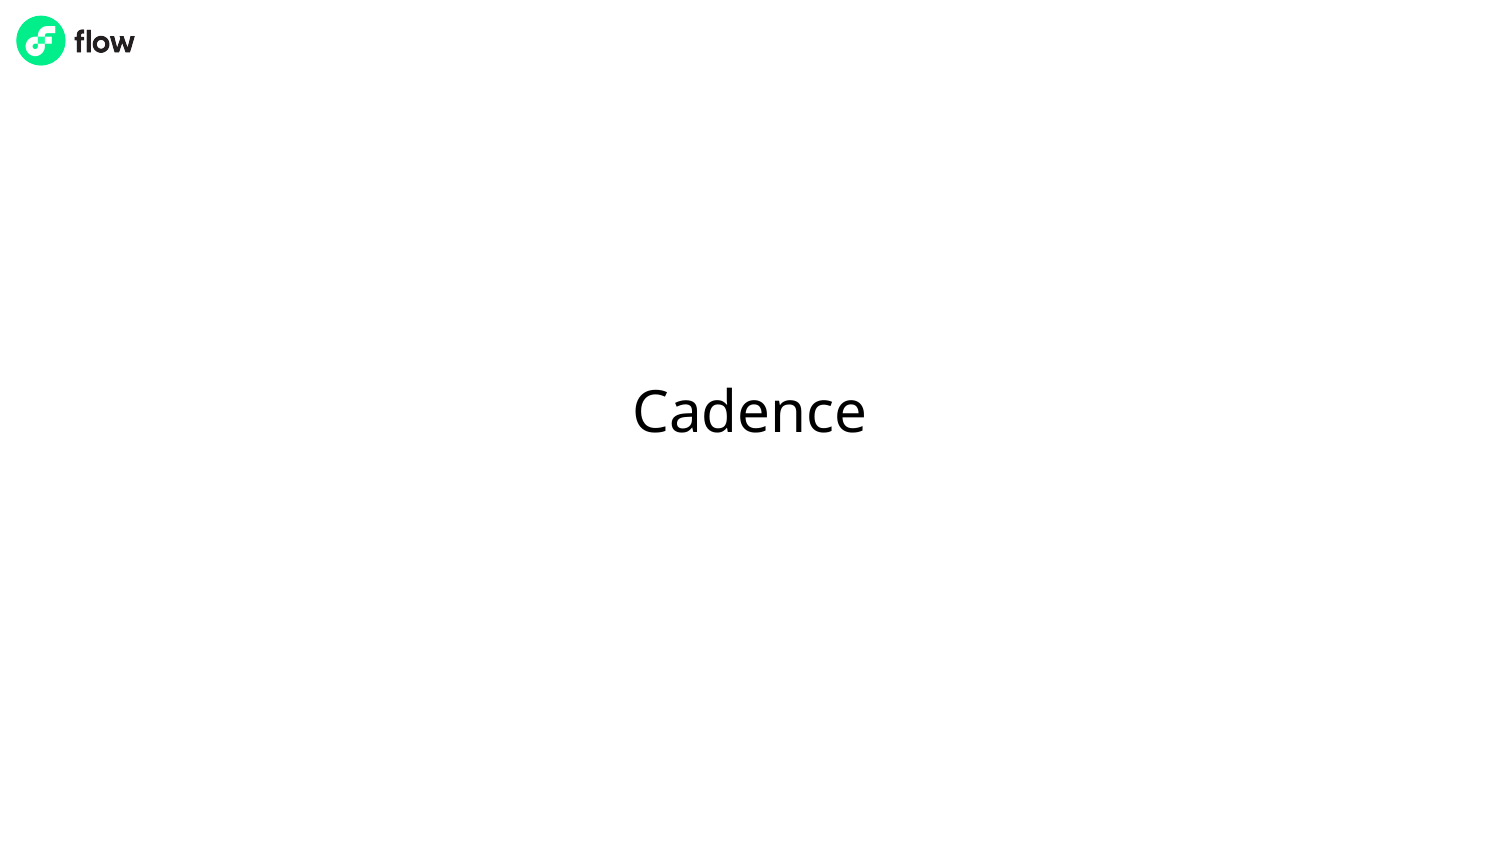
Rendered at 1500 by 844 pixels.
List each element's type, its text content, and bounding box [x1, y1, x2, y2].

picture [14, 14, 137, 67]
title Cadence [51, 122, 1449, 459]
